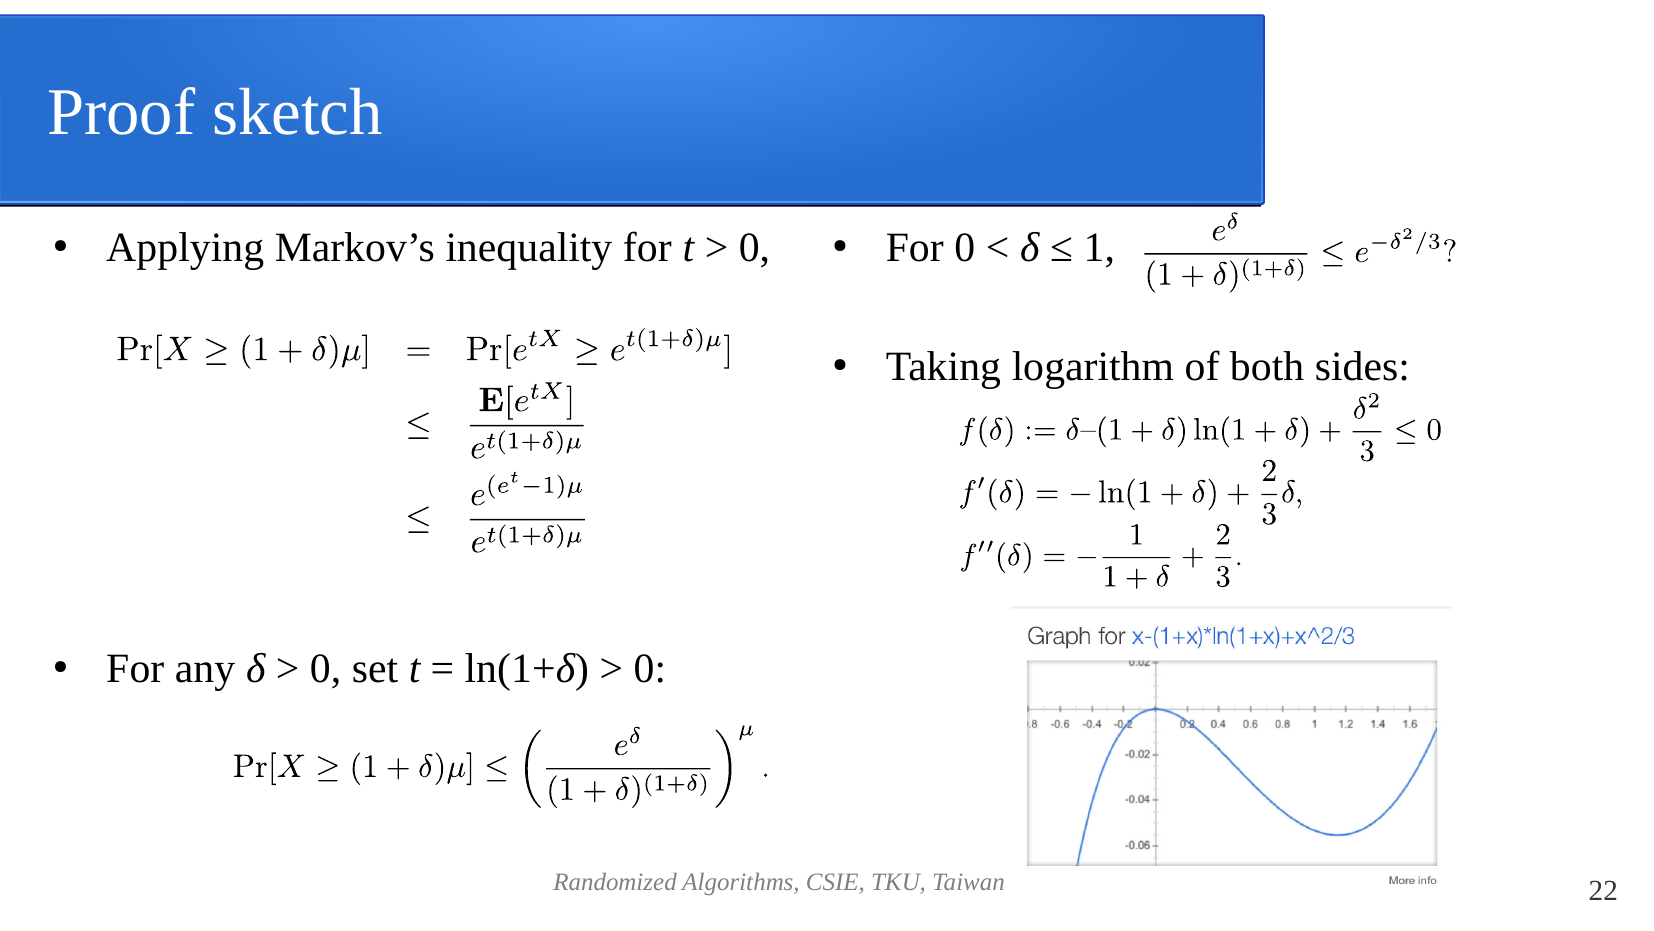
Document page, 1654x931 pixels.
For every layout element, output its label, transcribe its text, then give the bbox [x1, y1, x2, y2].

picture [1011, 606, 1453, 894]
title Proof sketch [47, 35, 1199, 189]
list For 0 < δ ≤ 1, Taking logarithm of both sides: [814, 224, 1607, 863]
picture [1143, 211, 1457, 294]
picture [116, 328, 729, 553]
list Applying Markov’s inequality for t > 0, For any δ > 0, set t = ln(1+δ) > 0: [35, 224, 827, 875]
picture [956, 391, 1442, 589]
picture [232, 725, 768, 808]
